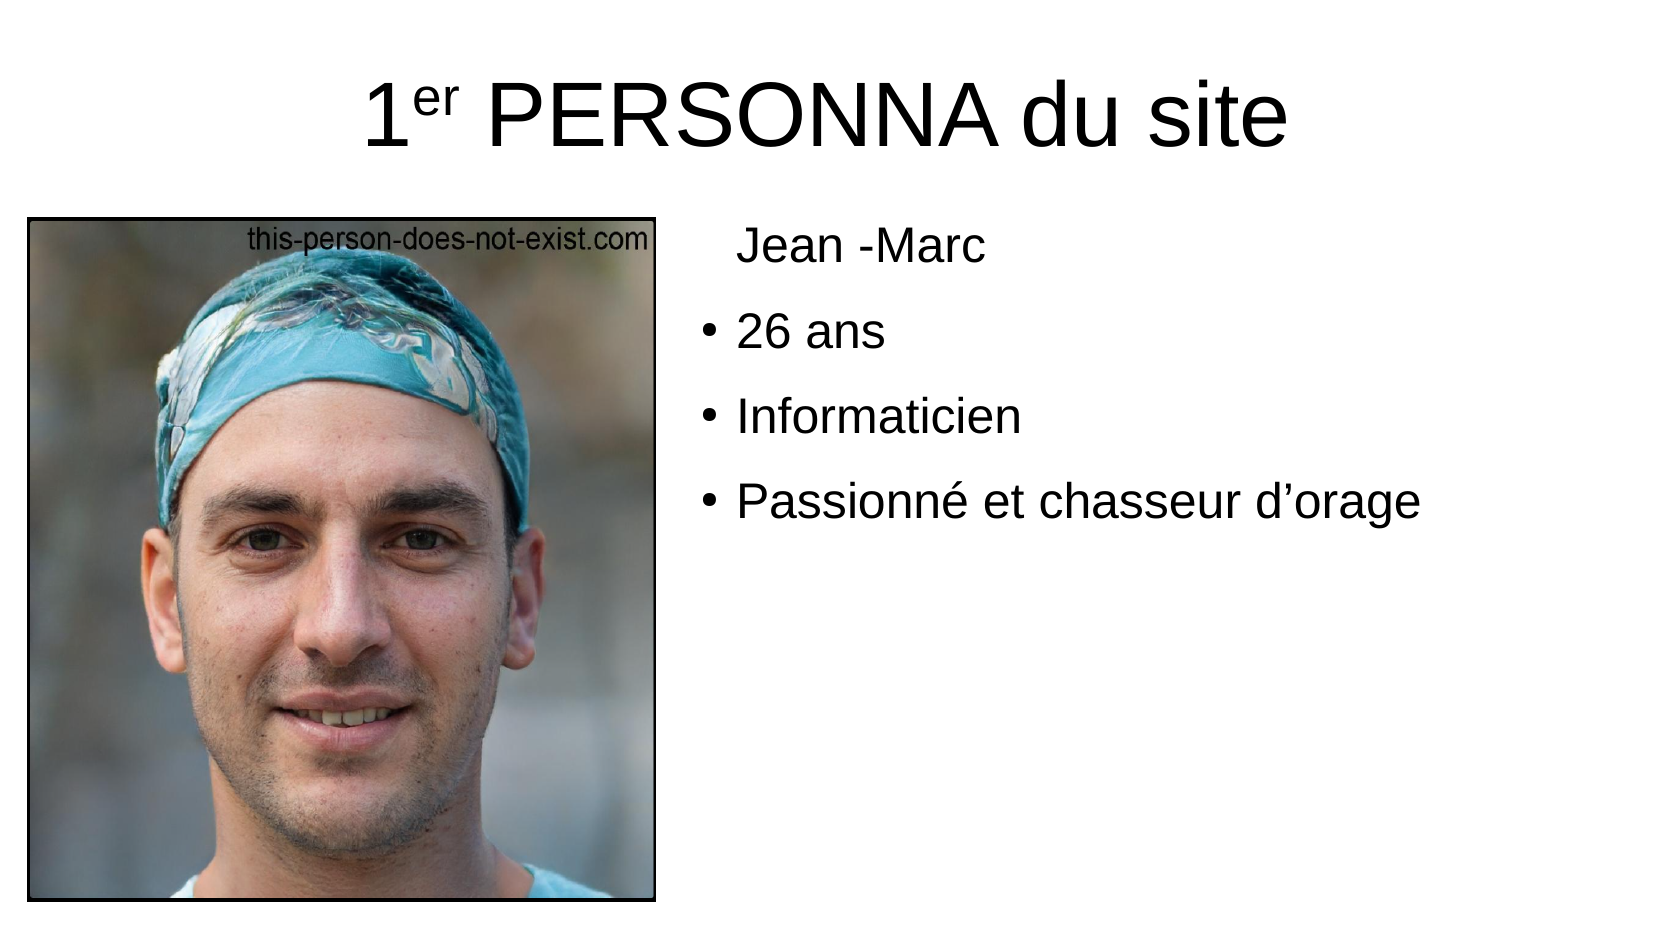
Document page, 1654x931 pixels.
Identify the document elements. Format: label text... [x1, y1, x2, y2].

title 1er PERSONNA du site [82, 37, 1571, 193]
picture [27, 217, 656, 902]
list Jean -Marc 26 ans Informaticien Passionné et chasseur d’orage [656, 217, 1616, 902]
